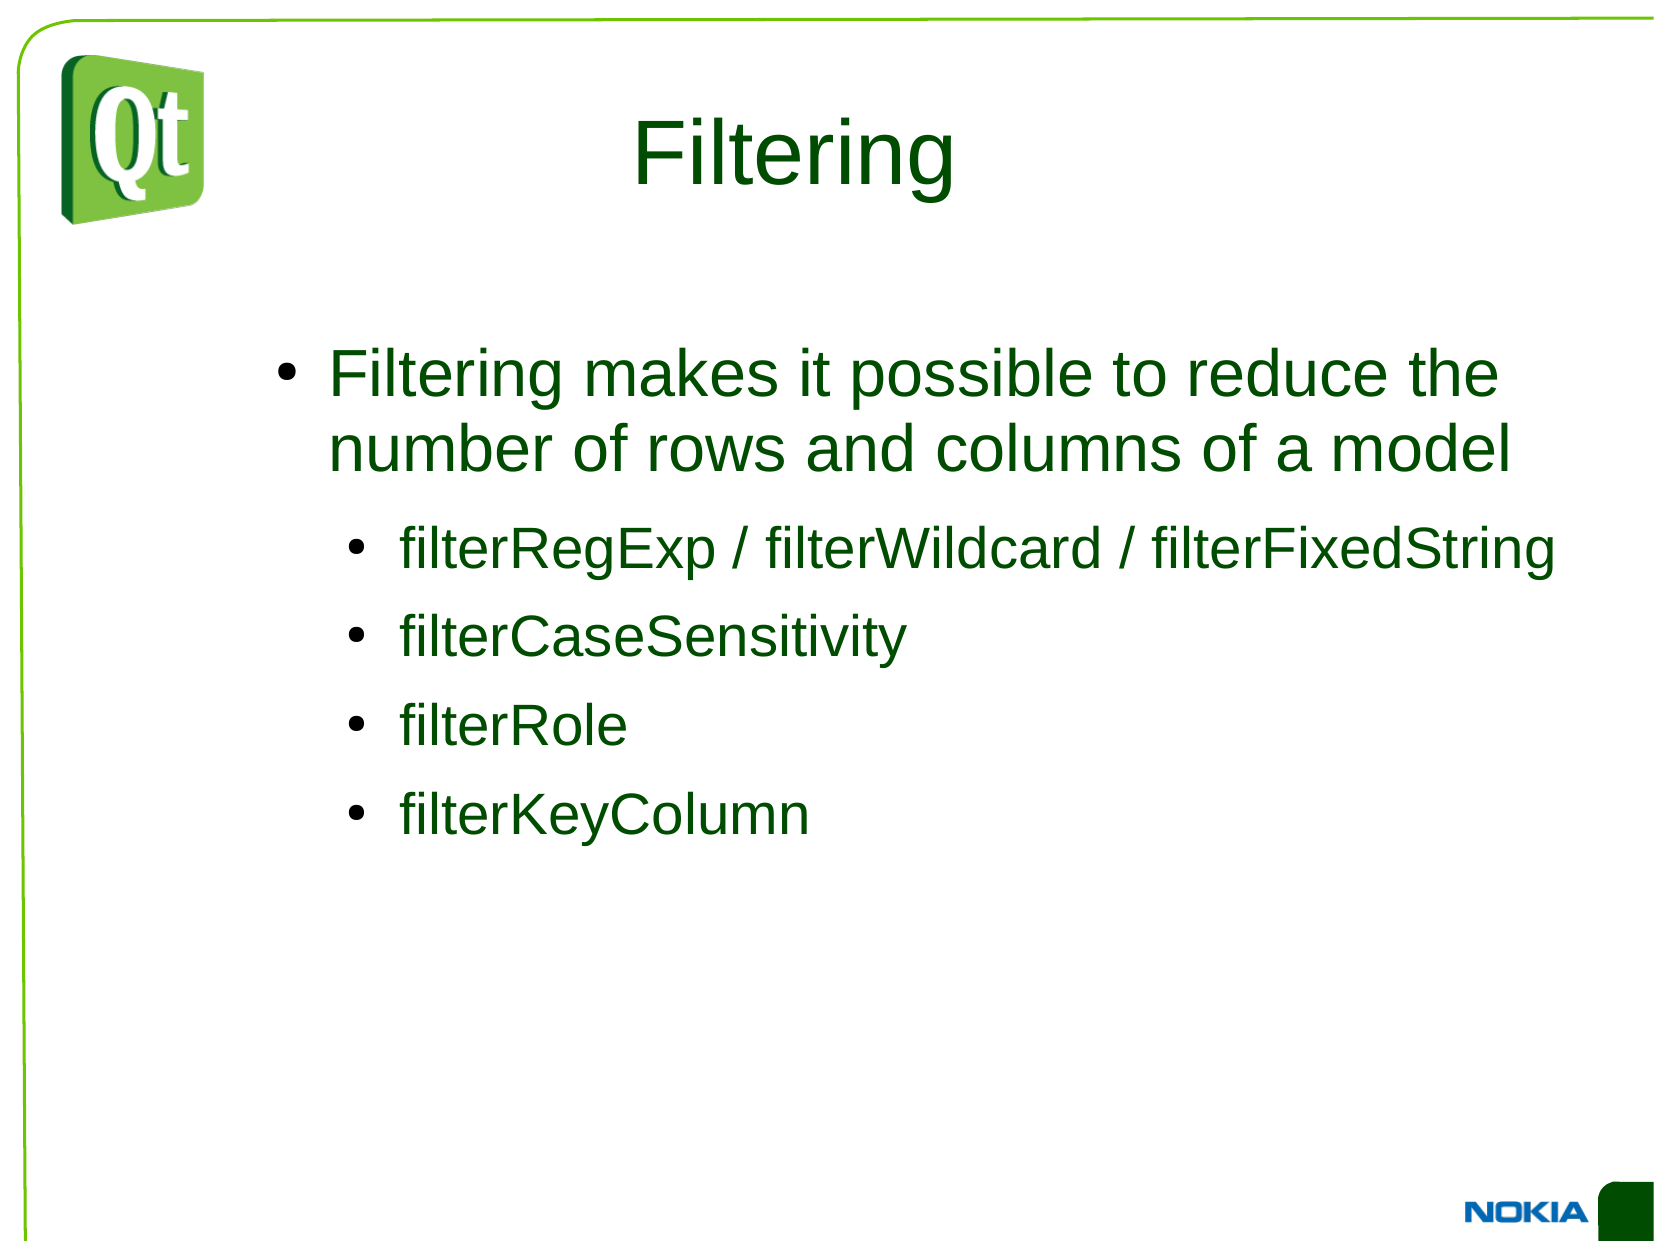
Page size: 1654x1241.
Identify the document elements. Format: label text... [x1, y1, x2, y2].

picture [1465, 1201, 1589, 1223]
title Filtering [257, 56, 1333, 250]
picture [61, 55, 204, 225]
list Filtering makes it possible to reduce the number of rows and columns of a model filterRegExp / filterWildcard / filterFixedString filterCaseSensitivity filterRole filterKeyColumn [257, 336, 1577, 1085]
